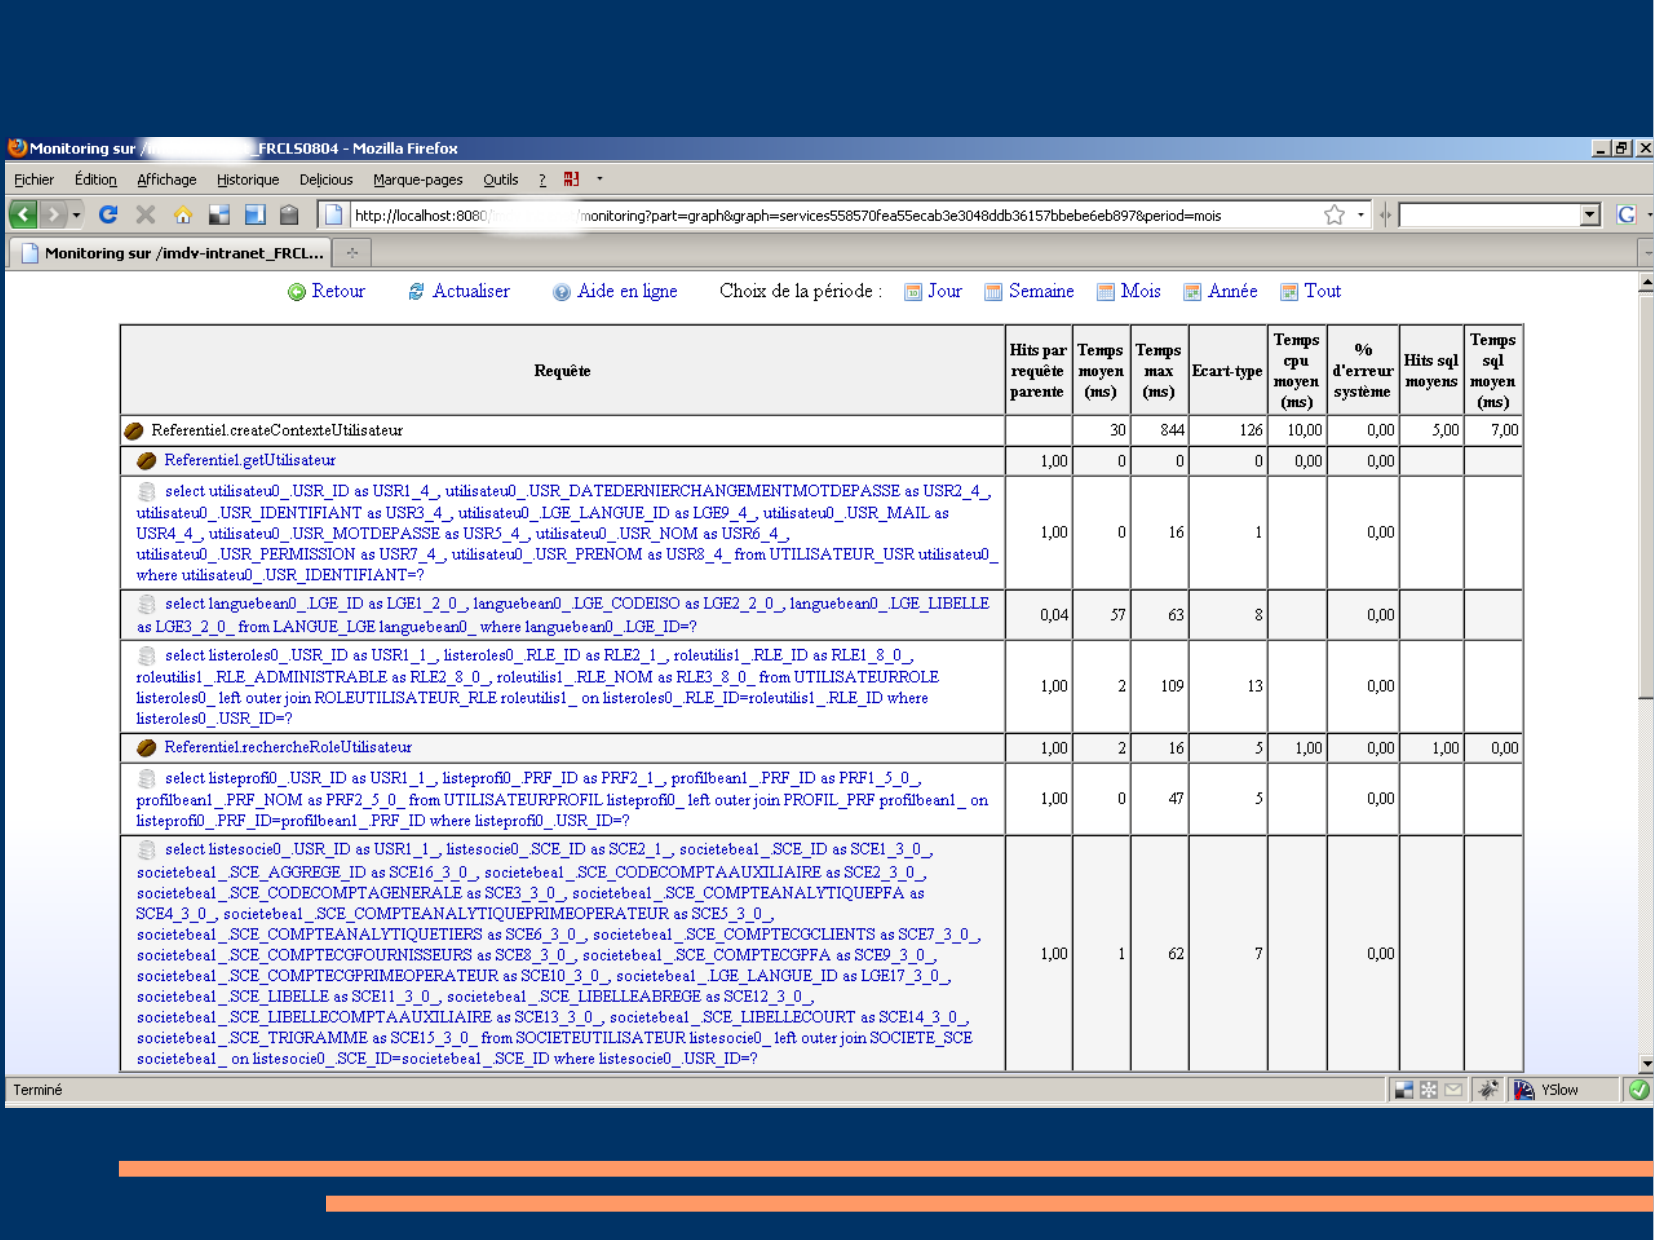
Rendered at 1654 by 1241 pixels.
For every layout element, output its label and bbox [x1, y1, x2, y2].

picture [5, 137, 1654, 1108]
